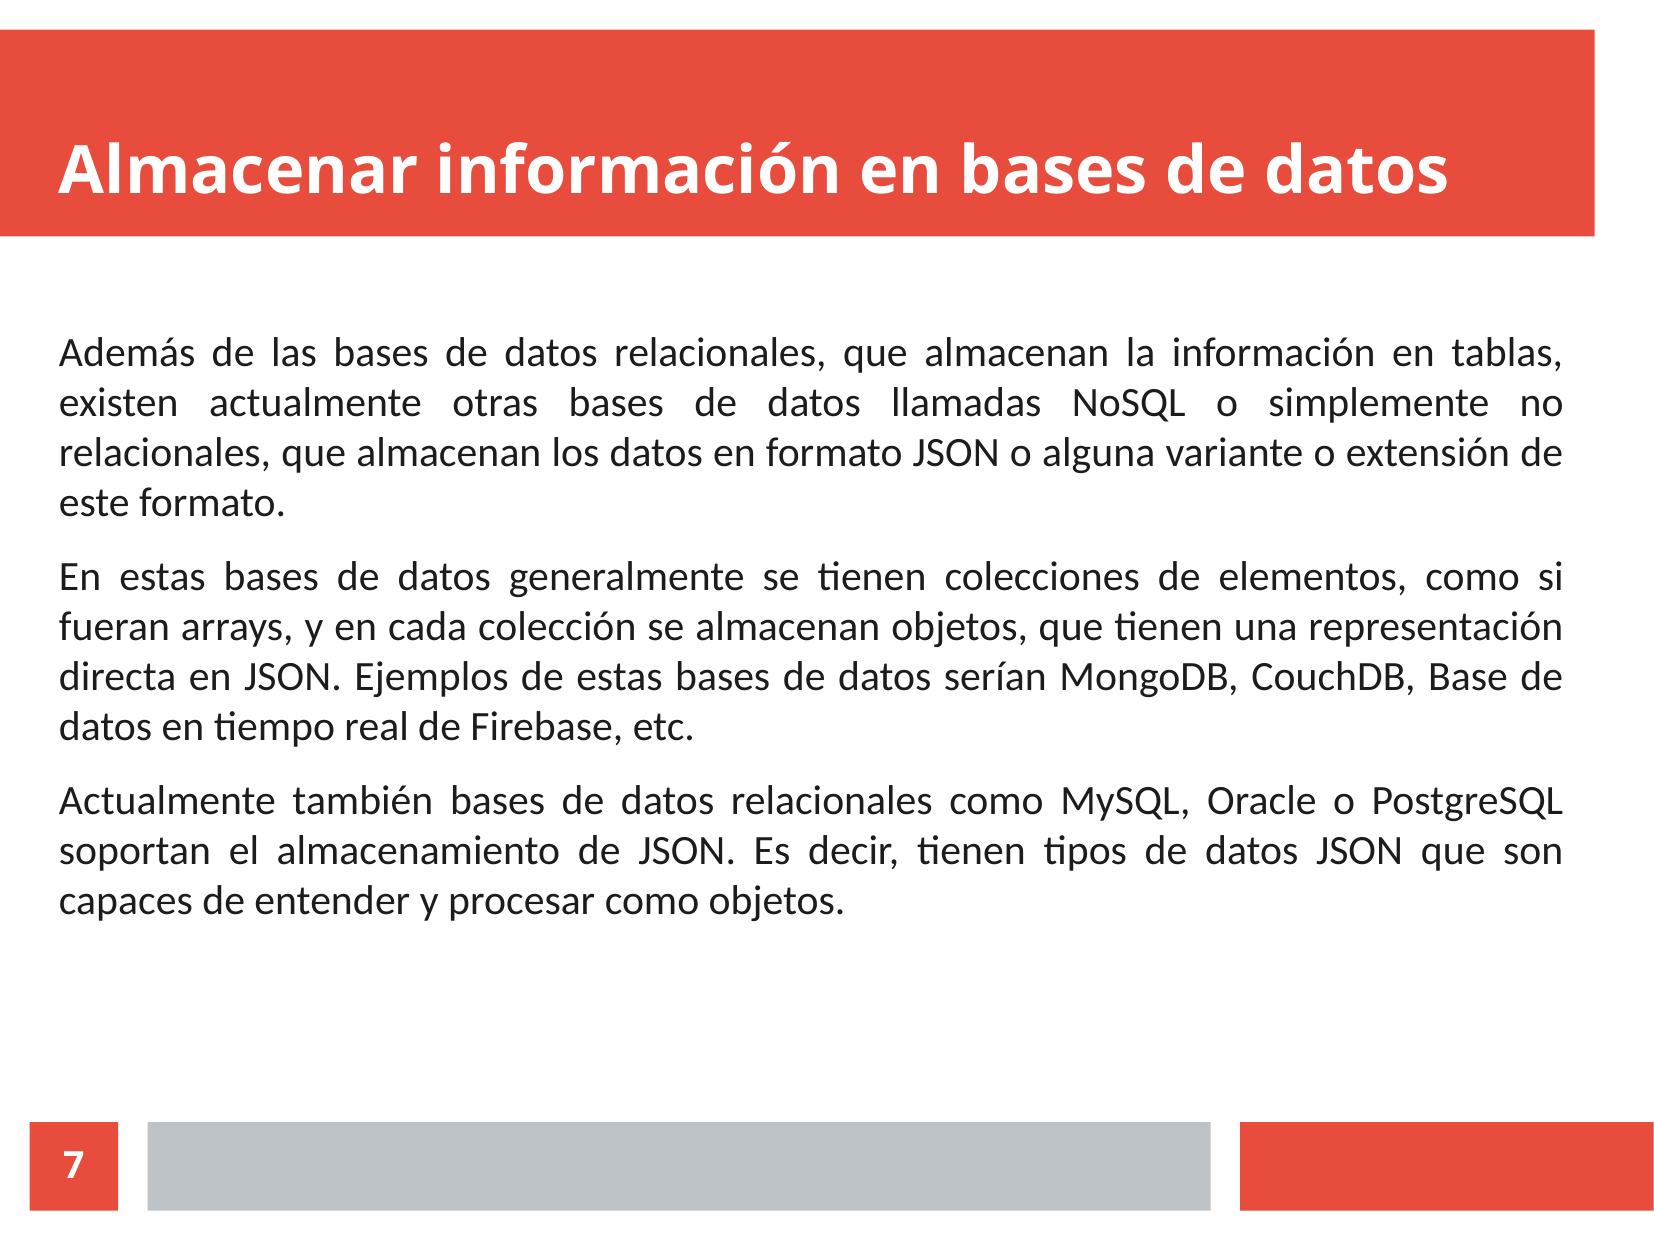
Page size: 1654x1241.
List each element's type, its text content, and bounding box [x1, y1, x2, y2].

list Además de las bases de datos relacionales, que almacenan la información en tablas, existen actualmente otras bases de datos llamadas NoSQL o simplemente no relacionales, que almacenan los datos en formato JSON o alguna variante o extensión de este formato. En estas bases de datos generalmente se tienen colecciones de elementos, como si fueran arrays, y en cada colección se almacenan objetos, que tienen una representación directa en JSON. Ejemplos de estas bases de datos serían MongoDB, CouchDB, Base de datos en tiempo real de Firebase, etc. Actualmente también bases de datos relacionales como MySQL, Oracle o PostgreSQL soportan el almacenamiento de JSON. Es decir, tienen tipos de datos JSON que son capaces de entender y procesar como objetos. [59, 324, 1565, 1093]
title Almacenar información en bases de datos [59, 59, 1595, 207]
text_box [29, 1122, 119, 1211]
